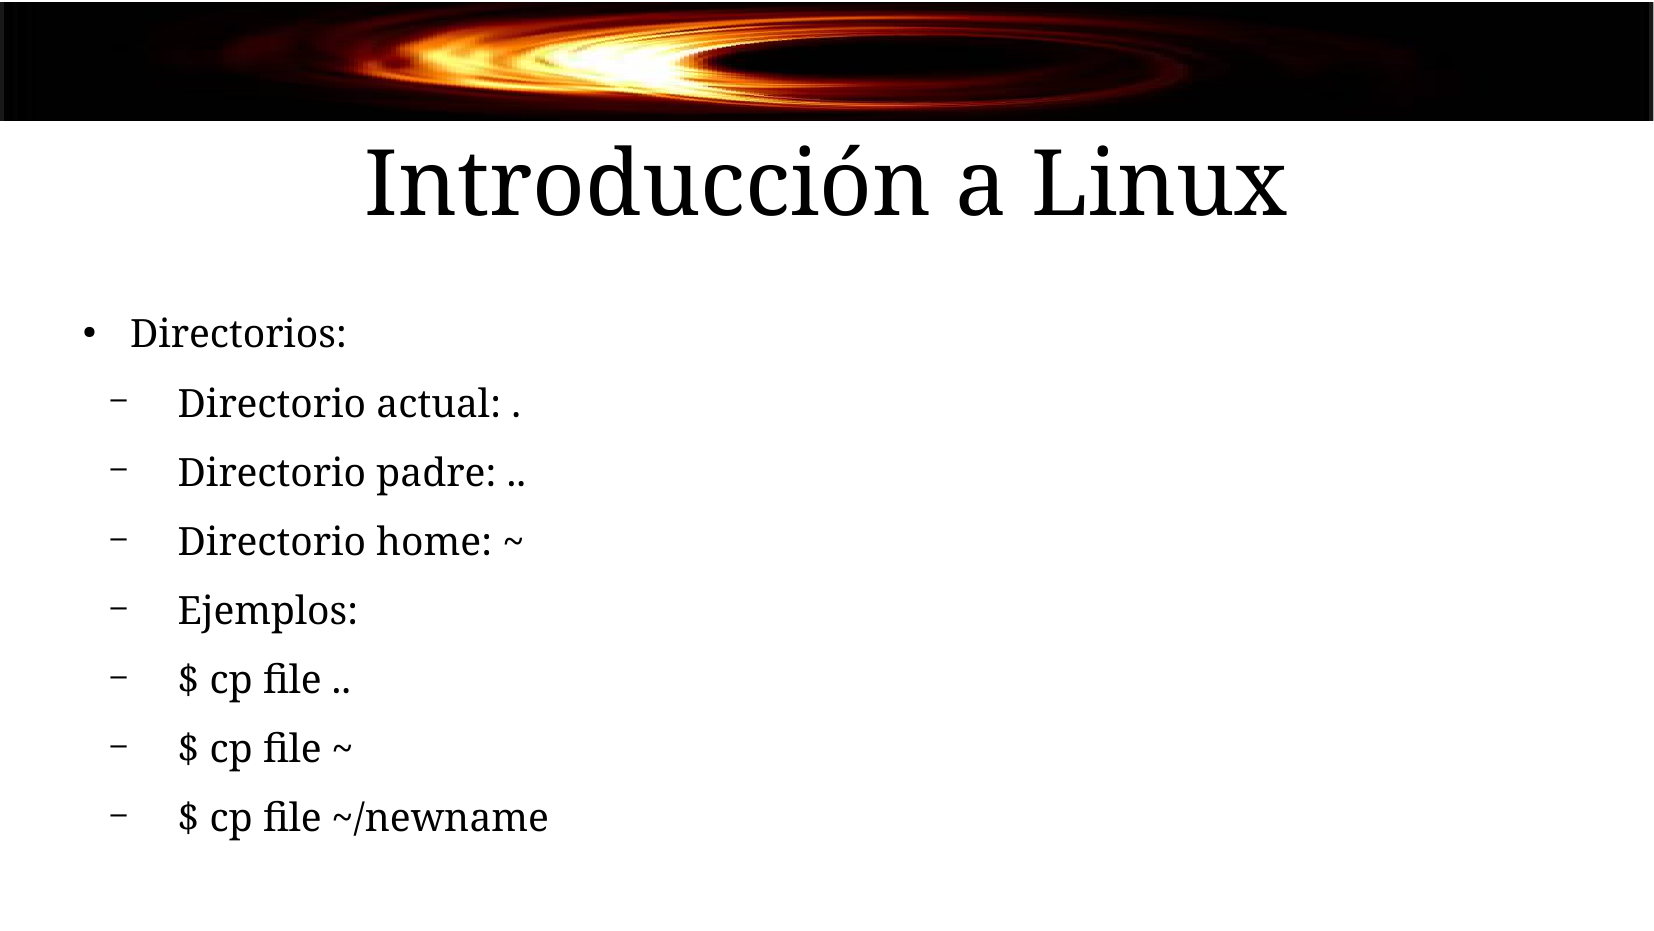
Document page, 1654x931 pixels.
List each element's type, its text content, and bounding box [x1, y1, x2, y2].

title Introducción a Linux [82, 121, 1571, 258]
list Directorios: Directorio actual: . Directorio padre: .. Directorio home: ~ Ejemplos: $ cp file .. $ cp file ~ $ cp file ~/newname [82, 306, 1571, 846]
picture [0, 2, 1654, 121]
